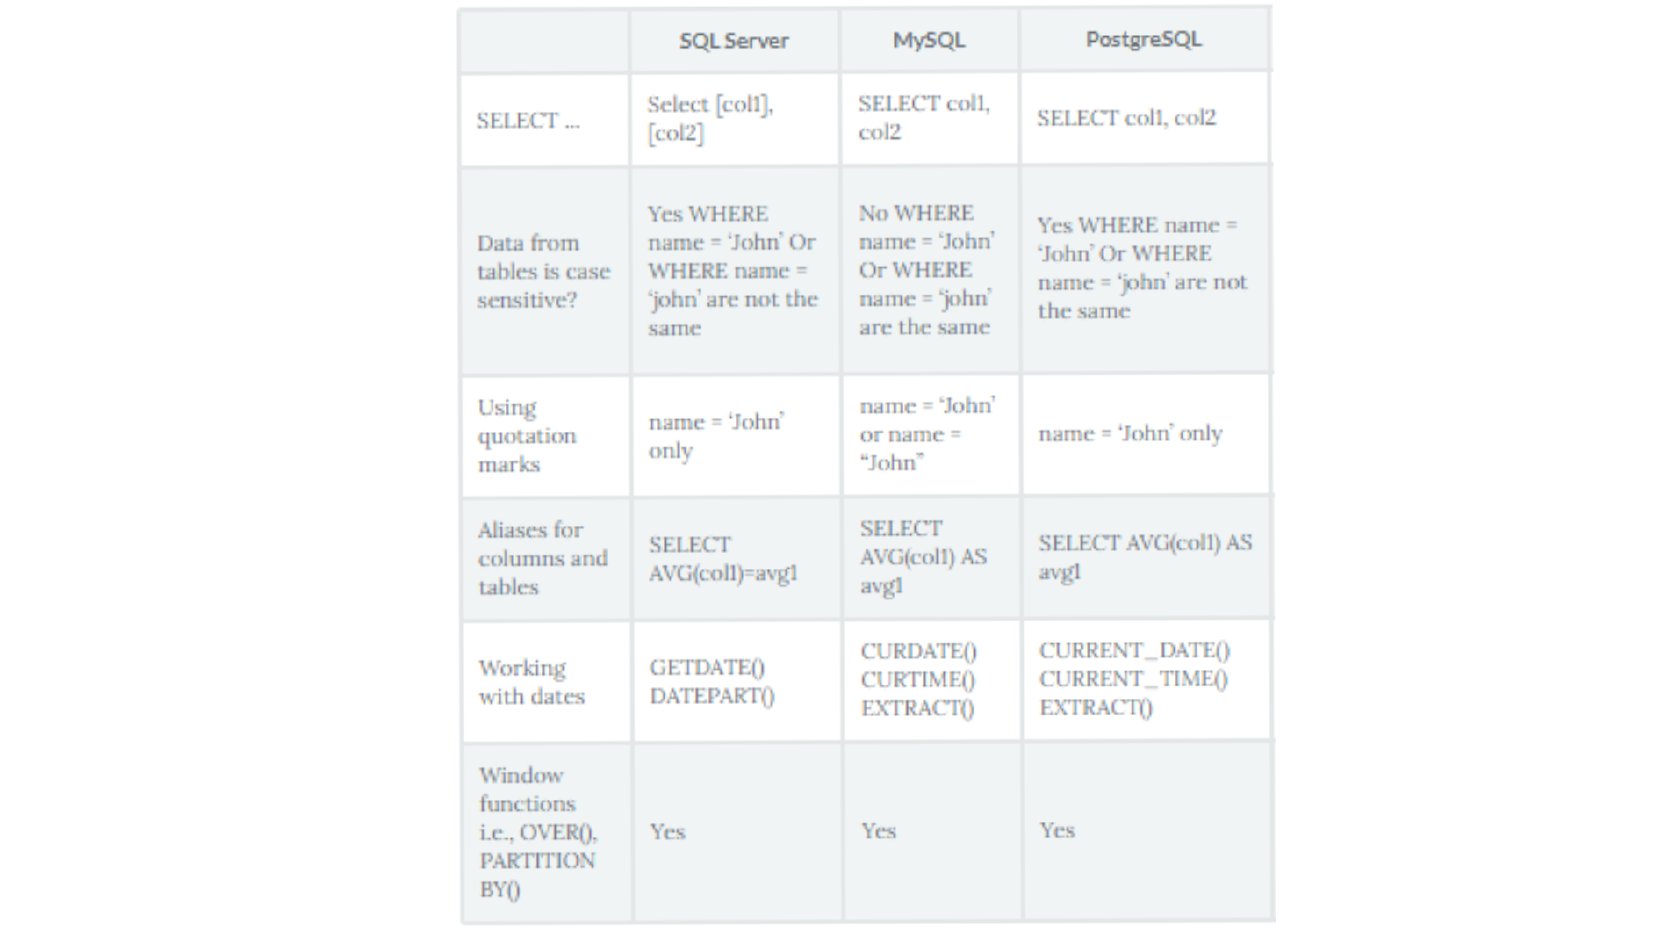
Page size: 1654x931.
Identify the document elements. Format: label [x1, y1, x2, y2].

picture [449, 0, 1276, 931]
